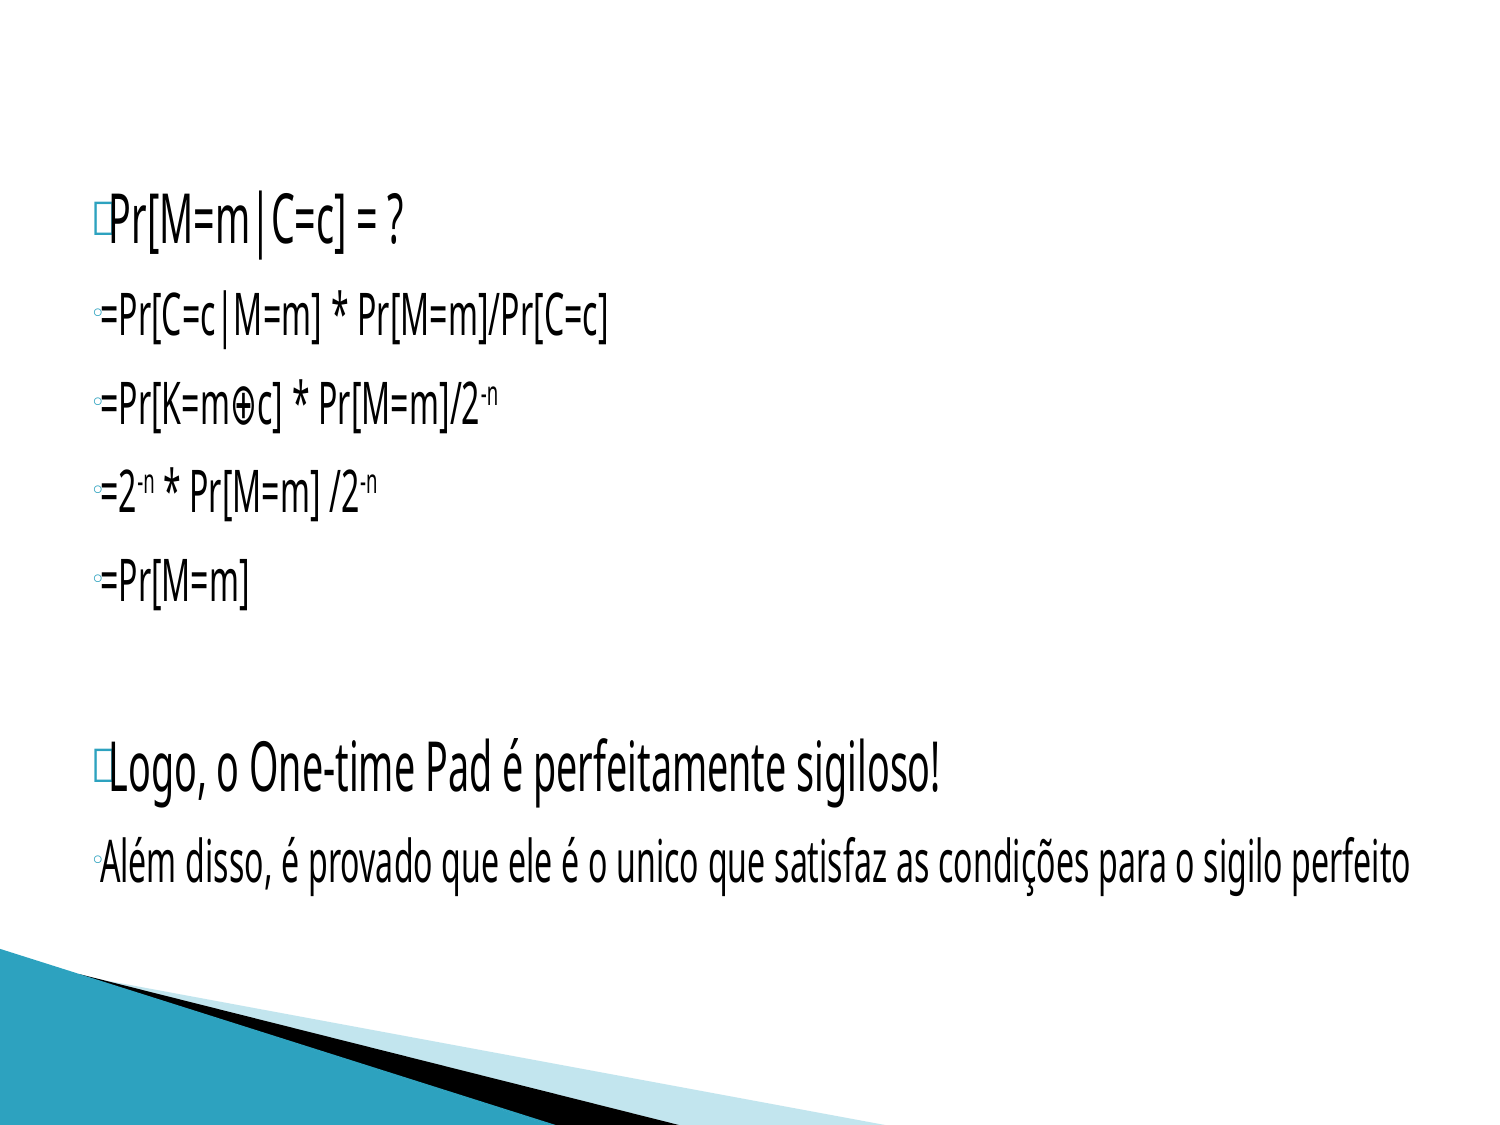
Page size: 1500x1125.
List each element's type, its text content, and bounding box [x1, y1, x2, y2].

list Pr[M=m|C=c] = ? =Pr[C=c|M=m] * Pr[M=m]/Pr[C=c] =Pr[K=m⊕c] * Pr[M=m]/2-n =2-n * Pr[M=m] /2-n =Pr[M=m] Logo, o One-time Pad é perfeitamente sigiloso! Além disso, é provado que ele é o unico que satisfaz as condições para o sigilo perfeito [75, 162, 1426, 905]
